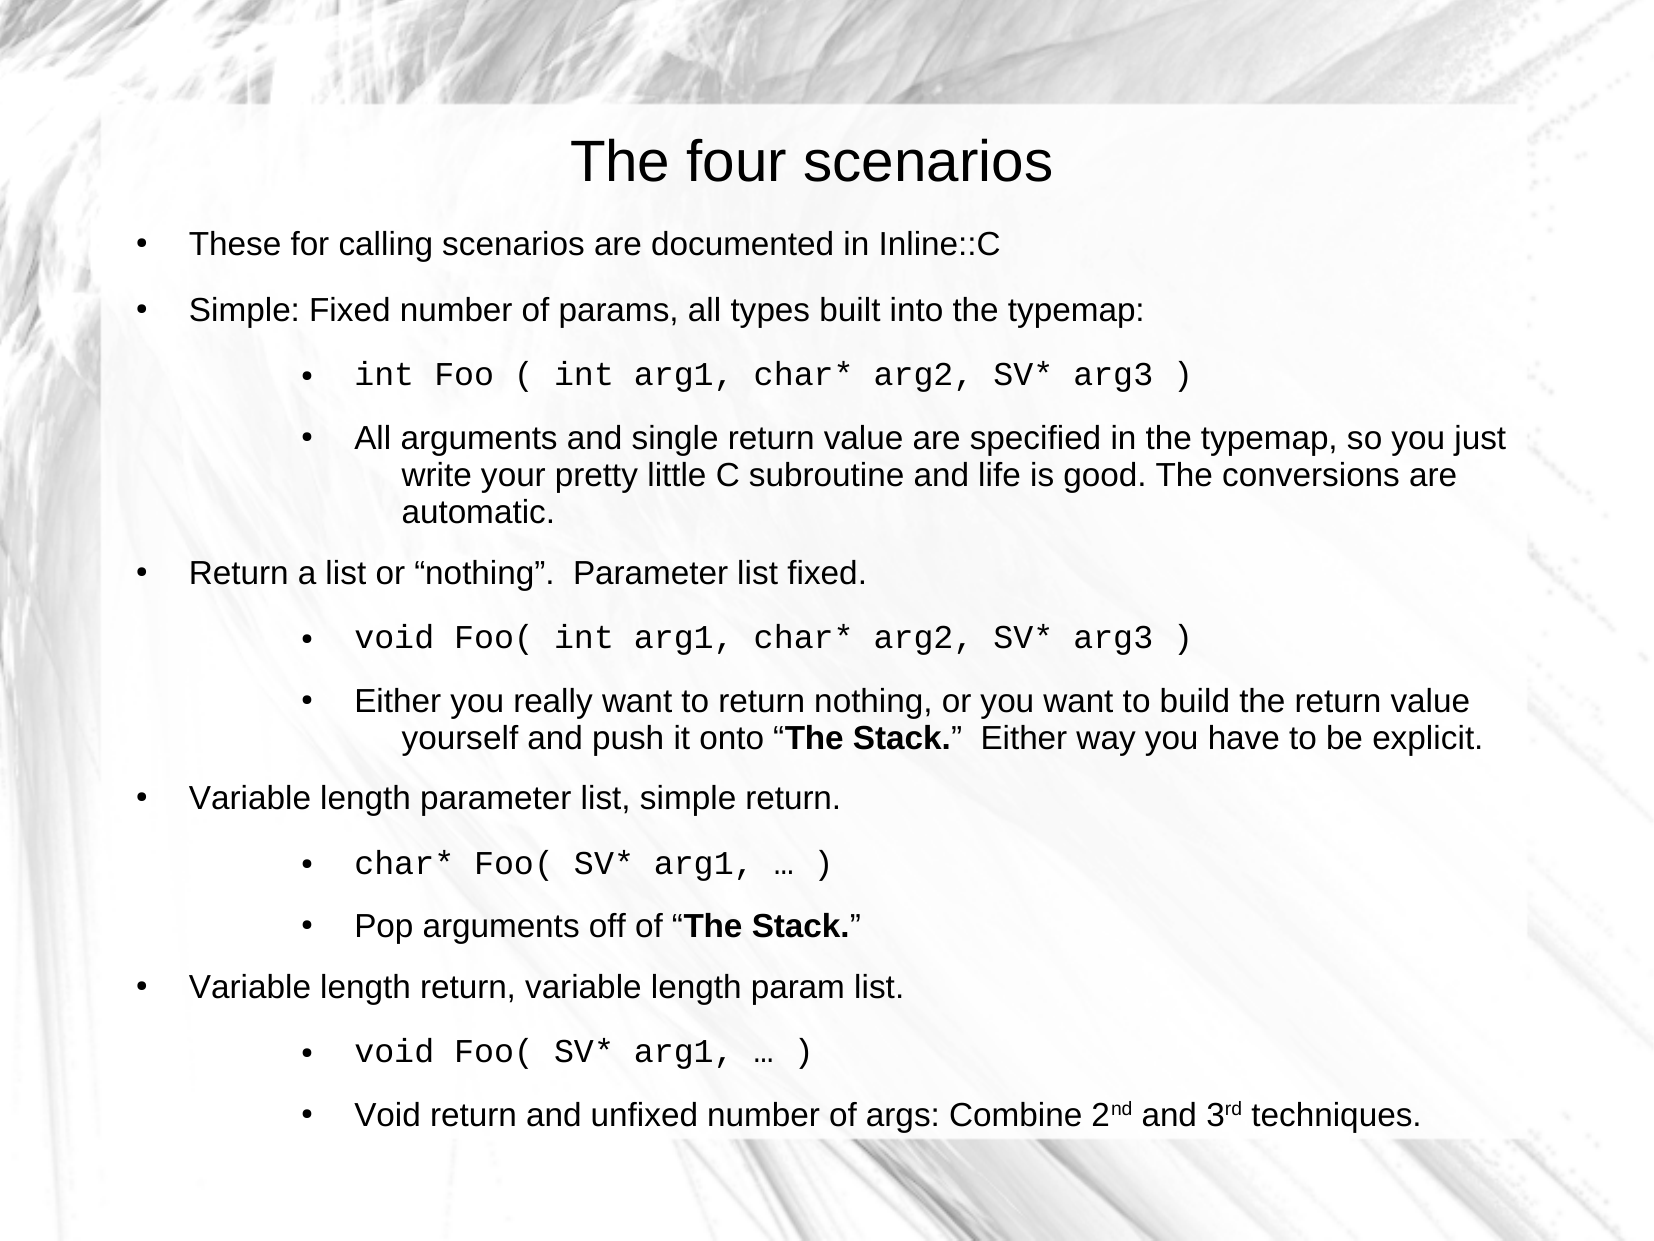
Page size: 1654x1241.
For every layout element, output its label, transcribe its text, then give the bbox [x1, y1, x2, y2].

picture [0, 0, 1654, 1241]
title The four scenarios [118, 112, 1506, 211]
list These for calling scenarios are documented in Inline::C Simple: Fixed number of params, all types built into the typemap: int Foo ( int arg1, char* arg2, SV* arg3 ) All arguments and single return value are specified in the typemap, so you just write your pretty little C subroutine and life is good. The conversions are automatic. Return a list or “nothing”. Parameter list fixed. void Foo( int arg1, char* arg2, SV* arg3 ) Either you really want to return nothing, or you want to build the return value yourself and push it onto “The Stack.” Either way you have to be explicit. Variable length parameter list, simple return. char* Foo( SV* arg1, … ) Pop arguments off of “The Stack.” Variable length return, variable length param list. void Foo( SV* arg1, … ) Void return and unfixed number of args: Combine 2nd and 3rd techniques. [118, 225, 1571, 1139]
